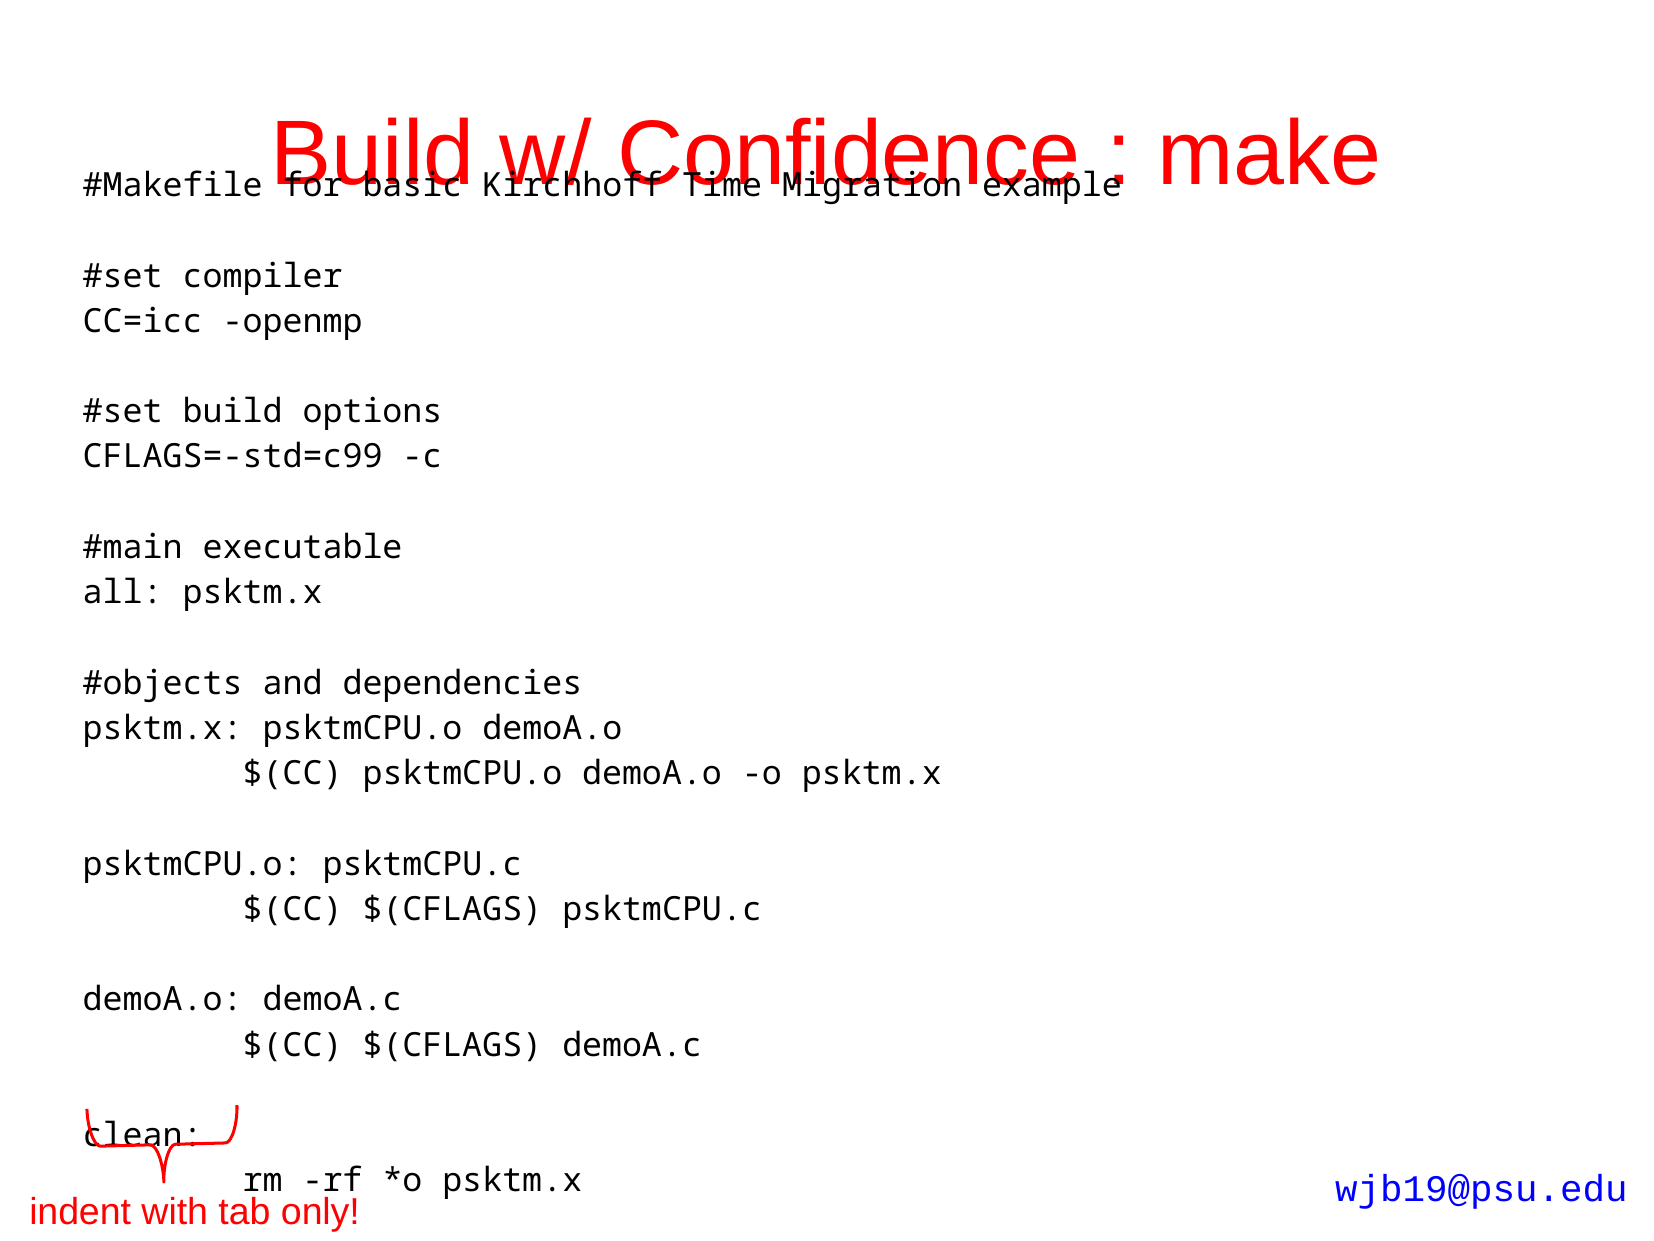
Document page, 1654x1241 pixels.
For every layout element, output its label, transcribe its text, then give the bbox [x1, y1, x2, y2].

subtitle #Makefile for basic Kirchhoff Time Migration example #set compiler CC=icc -openmp #set build options CFLAGS=-std=c99 -c #main executable all: psktm.x #objects and dependencies psktm.x: psktmCPU.o demoA.o $(CC) psktmCPU.o demoA.o -o psktm.x psktmCPU.o: psktmCPU.c $(CC) $(CFLAGS) psktmCPU.c demoA.o: demoA.c $(CC) $(CFLAGS) demoA.c clean: rm -rf *o psktm.x [82, 241, 1571, 1160]
title Build w/ Confidence : make [82, 49, 1571, 241]
text_box indent with tab only! [14, 1183, 376, 1241]
text_box wjb19@psu.edu [1320, 1162, 1643, 1220]
